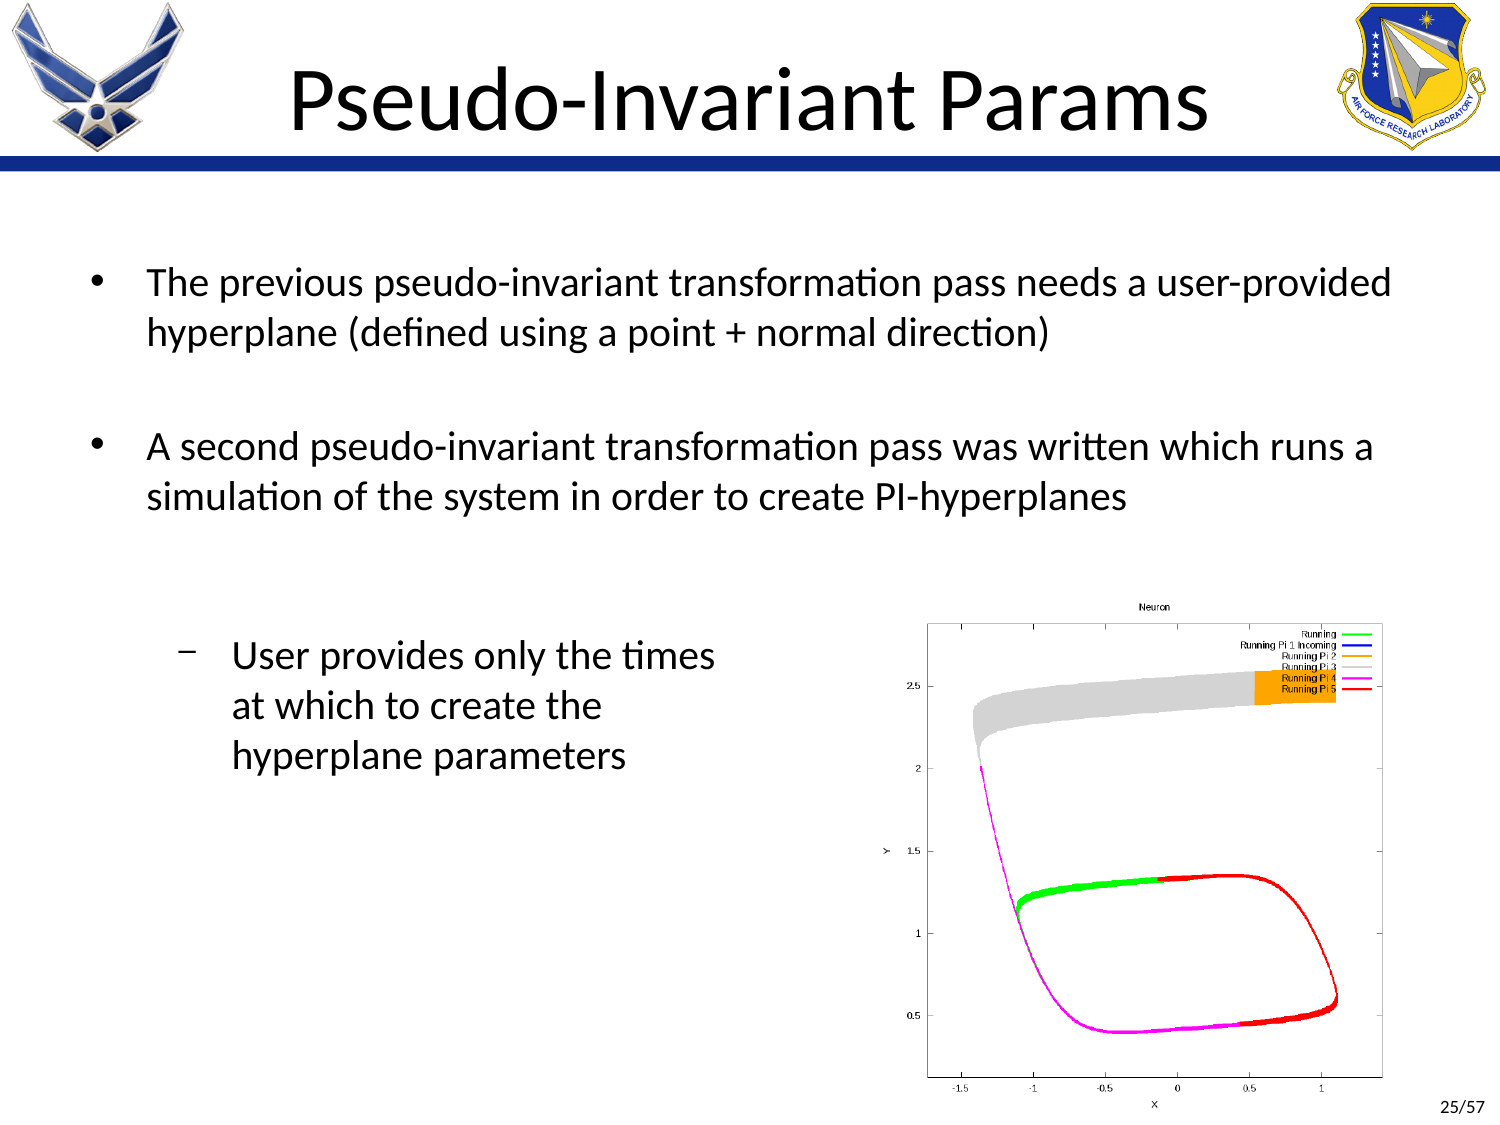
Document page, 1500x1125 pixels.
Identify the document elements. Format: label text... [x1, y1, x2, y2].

title Pseudo-Invariant Params [75, 0, 1425, 188]
picture [878, 595, 1396, 1113]
picture [2, 0, 75, 156]
picture [1425, 3, 1486, 151]
list The previous pseudo-invariant transformation pass needs a user-provided hyperplane (defined using a point + normal direction) A second pseudo-invariant transformation pass was written which runs a simulation of the system in order to create PI-hyperplanes User provides only the times at which to create the hyperplane parameters [75, 247, 1425, 991]
